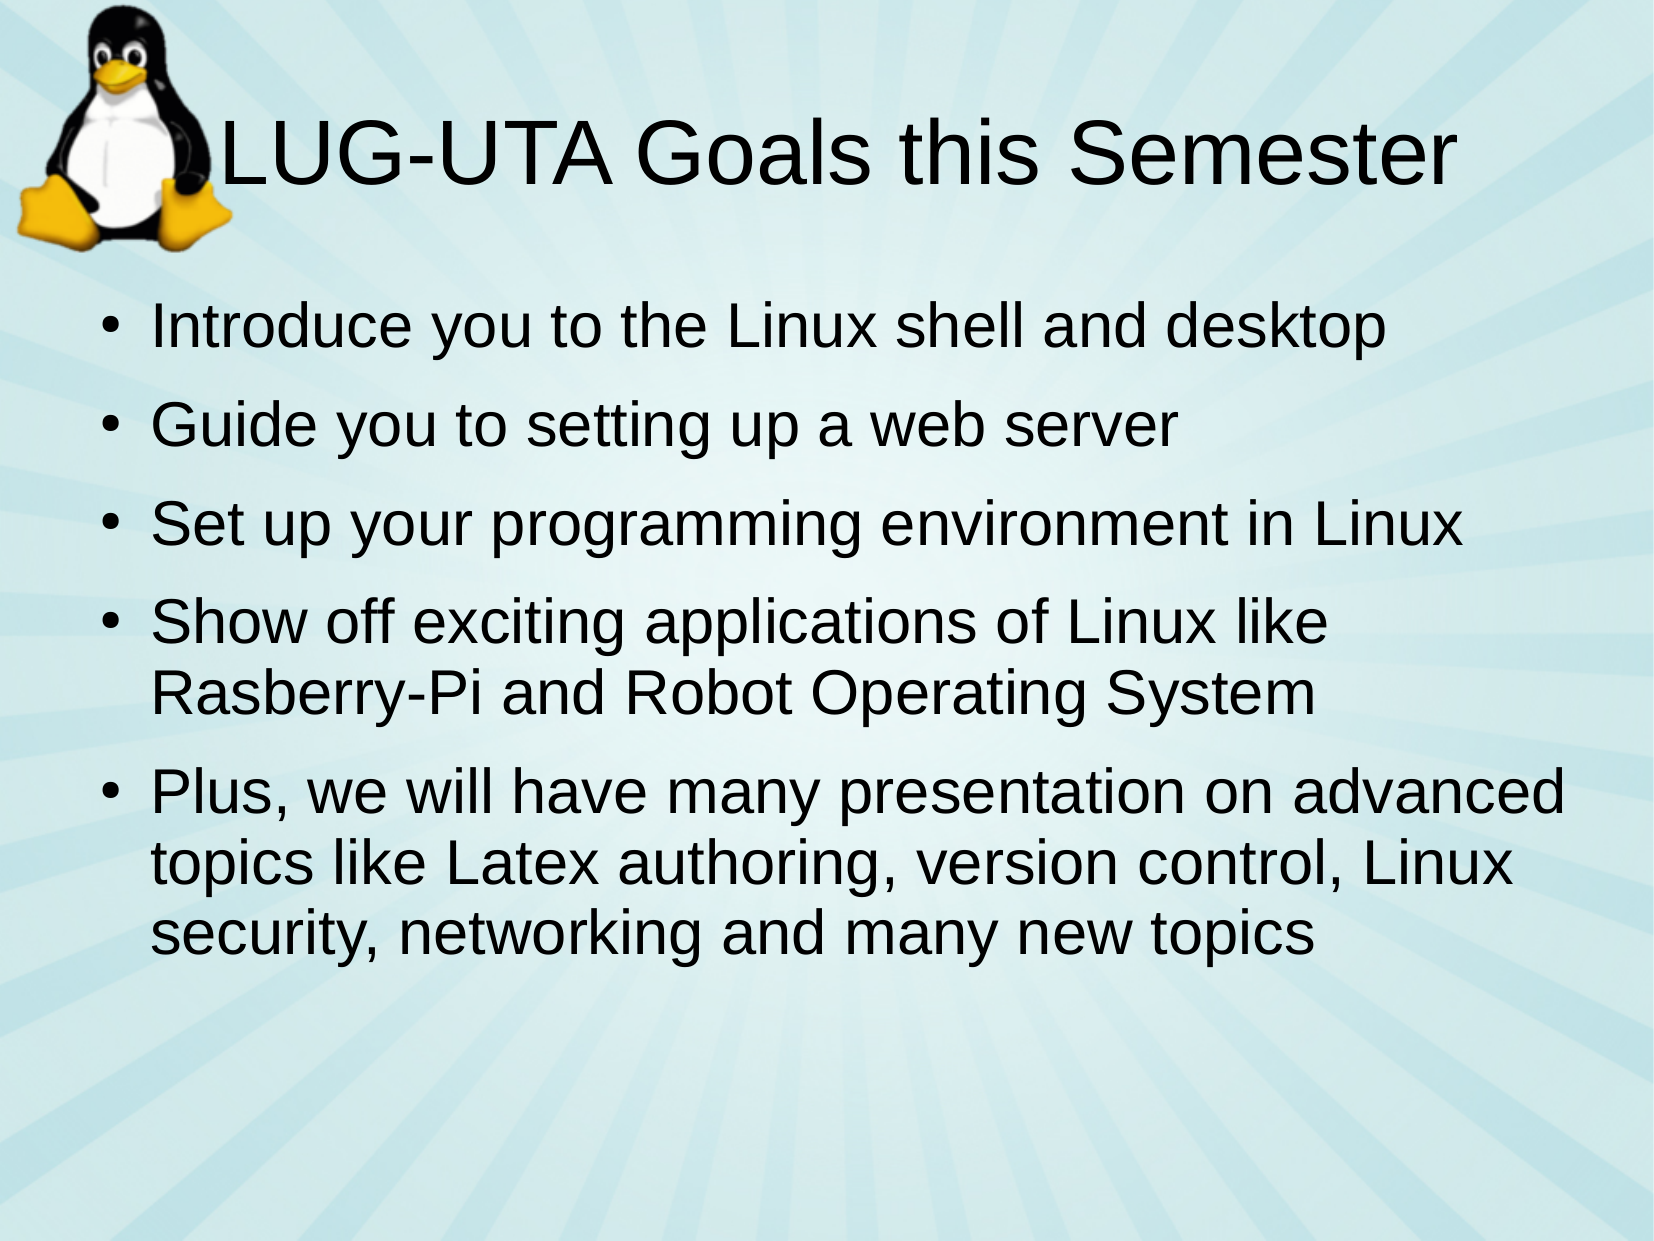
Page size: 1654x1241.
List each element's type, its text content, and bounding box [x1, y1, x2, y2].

list Introduce you to the Linux shell and desktop Guide you to setting up a web server Set up your programming environment in Linux Show off exciting applications of Linux like Rasberry-Pi and Robot Operating System Plus, we will have many presentation on advanced topics like Latex authoring, version control, Linux security, networking and many new topics [82, 290, 1571, 1010]
title LUG-UTA Goals this Semester [82, 49, 1571, 257]
picture [0, 0, 1654, 1241]
